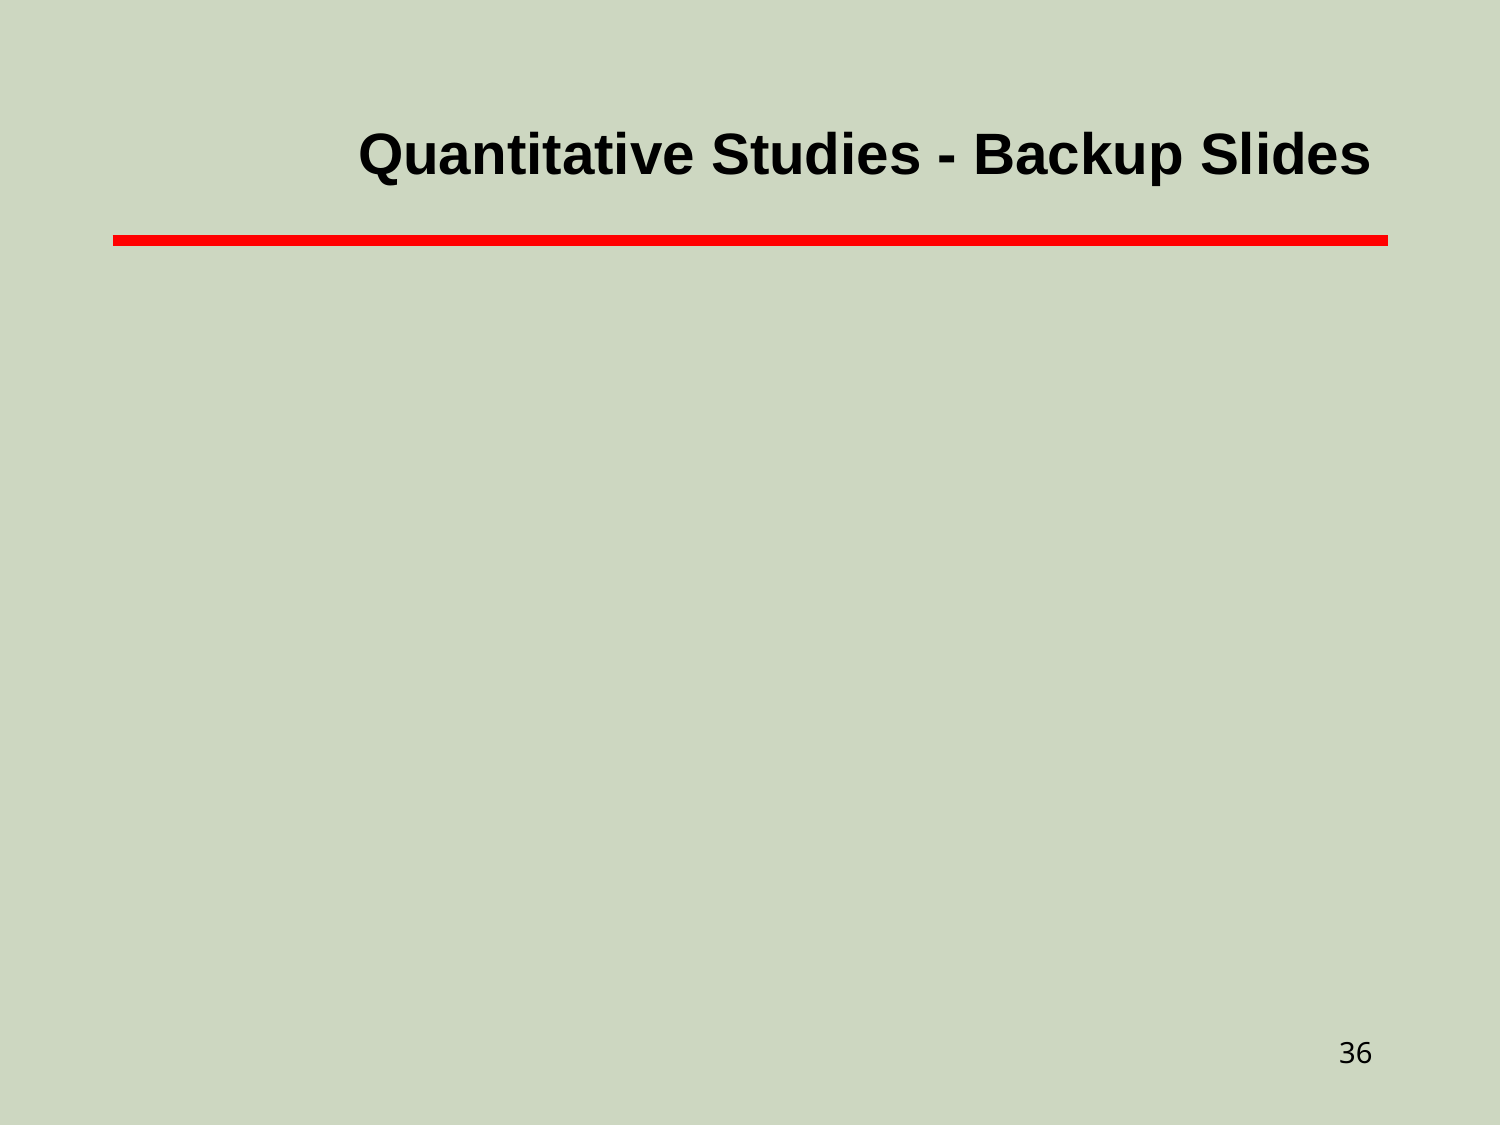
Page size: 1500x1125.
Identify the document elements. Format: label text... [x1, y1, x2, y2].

title Quantitative Studies - Backup Slides [337, 85, 1388, 224]
